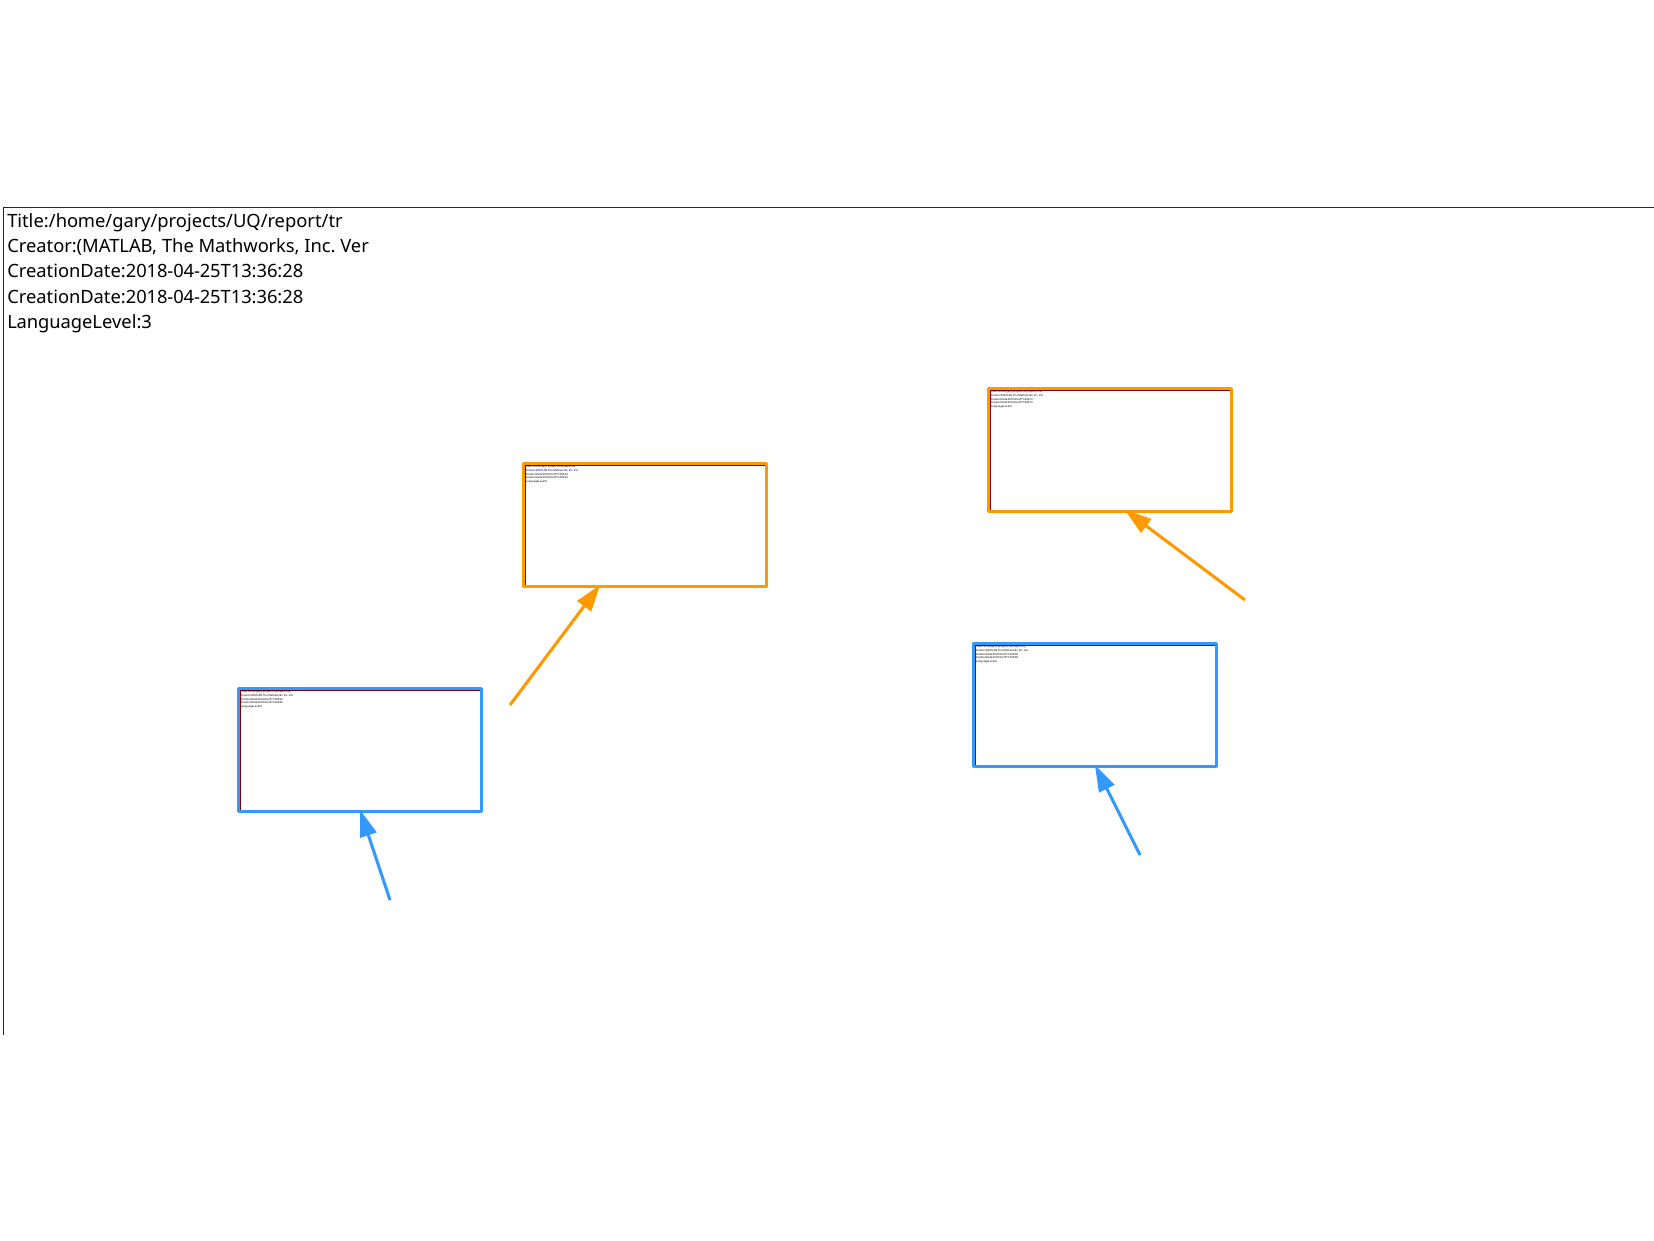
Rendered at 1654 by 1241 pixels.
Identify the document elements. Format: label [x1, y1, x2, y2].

picture [1, 206, 1654, 1035]
